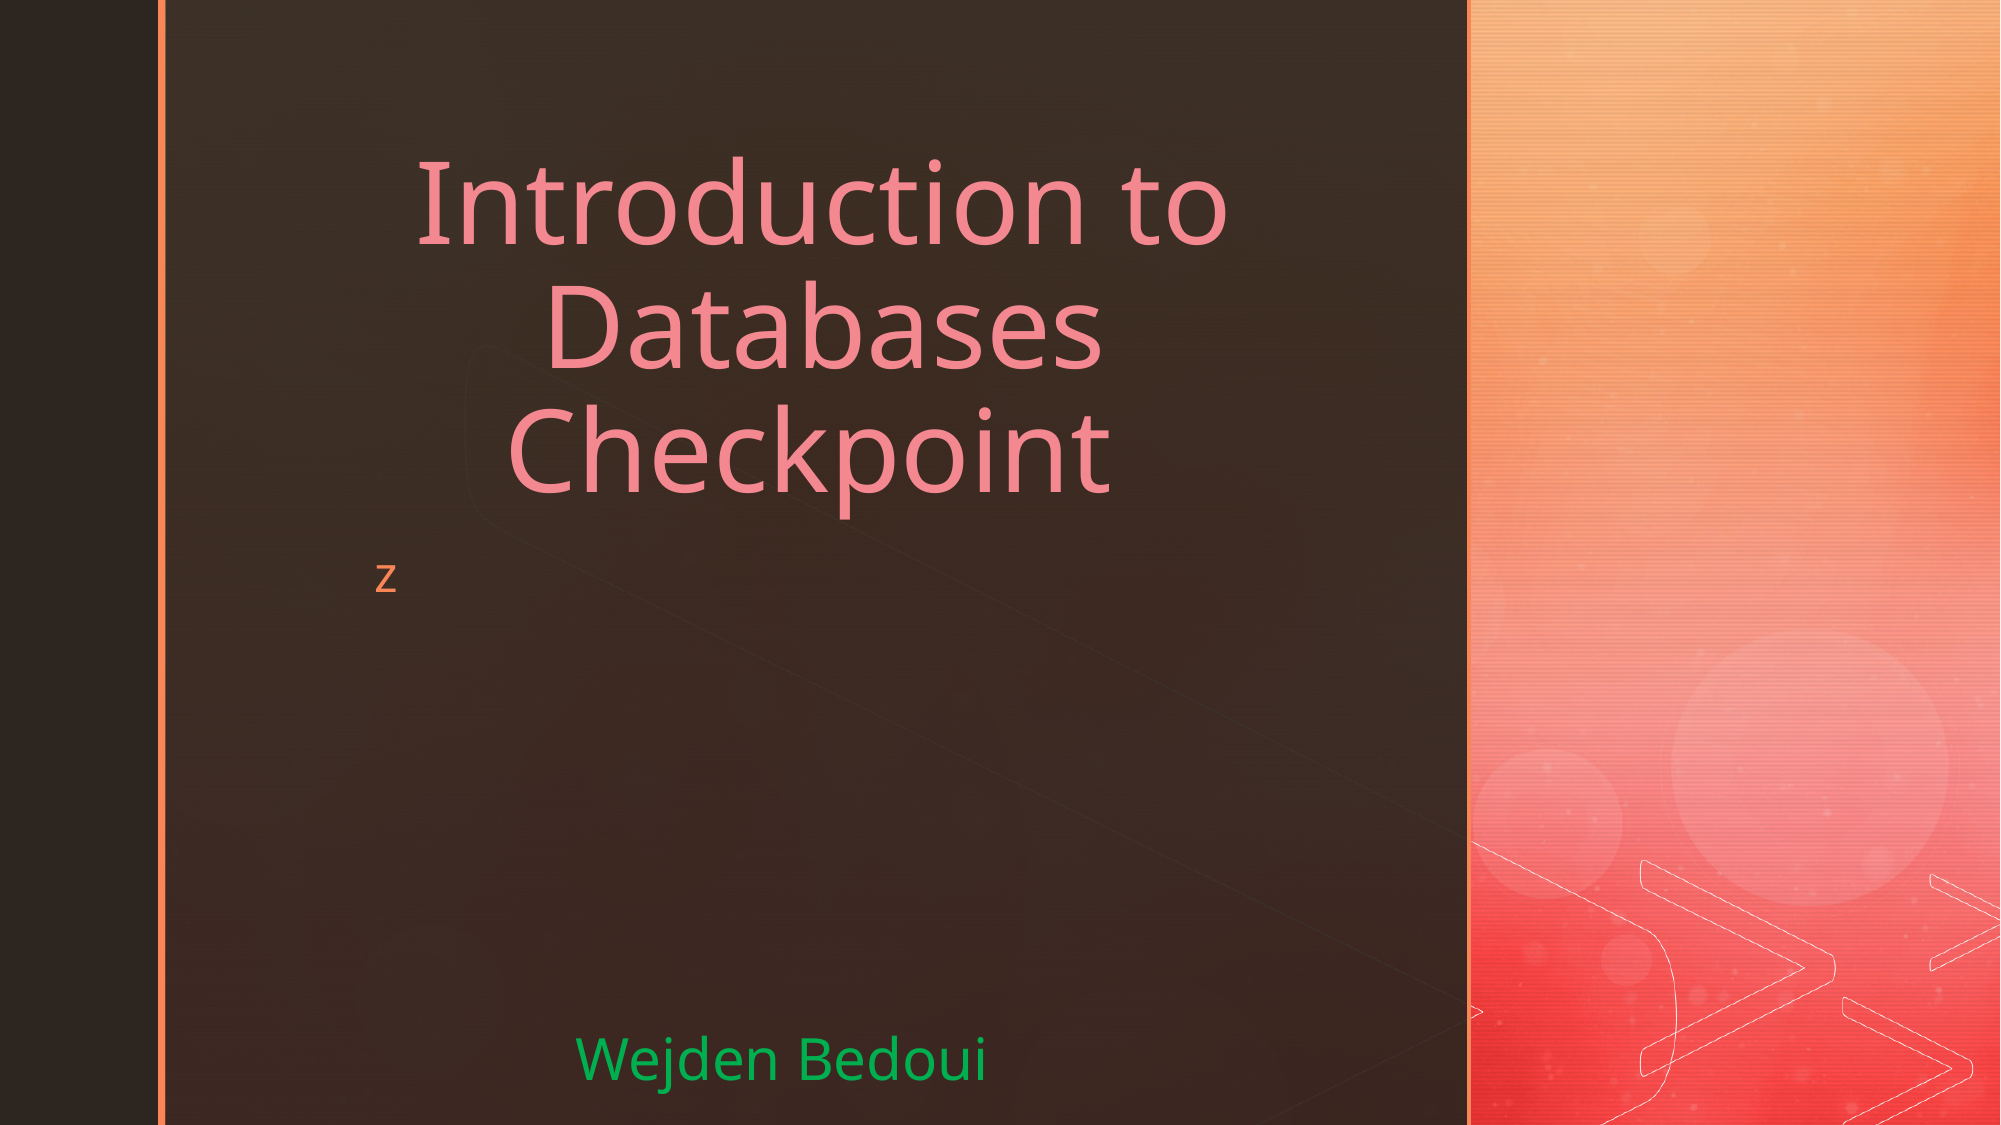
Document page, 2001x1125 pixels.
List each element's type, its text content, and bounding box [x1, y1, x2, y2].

subtitle Wejden Bedoui [560, 909, 1440, 1101]
title Introduction to Databases Checkpoint [227, 137, 1421, 526]
